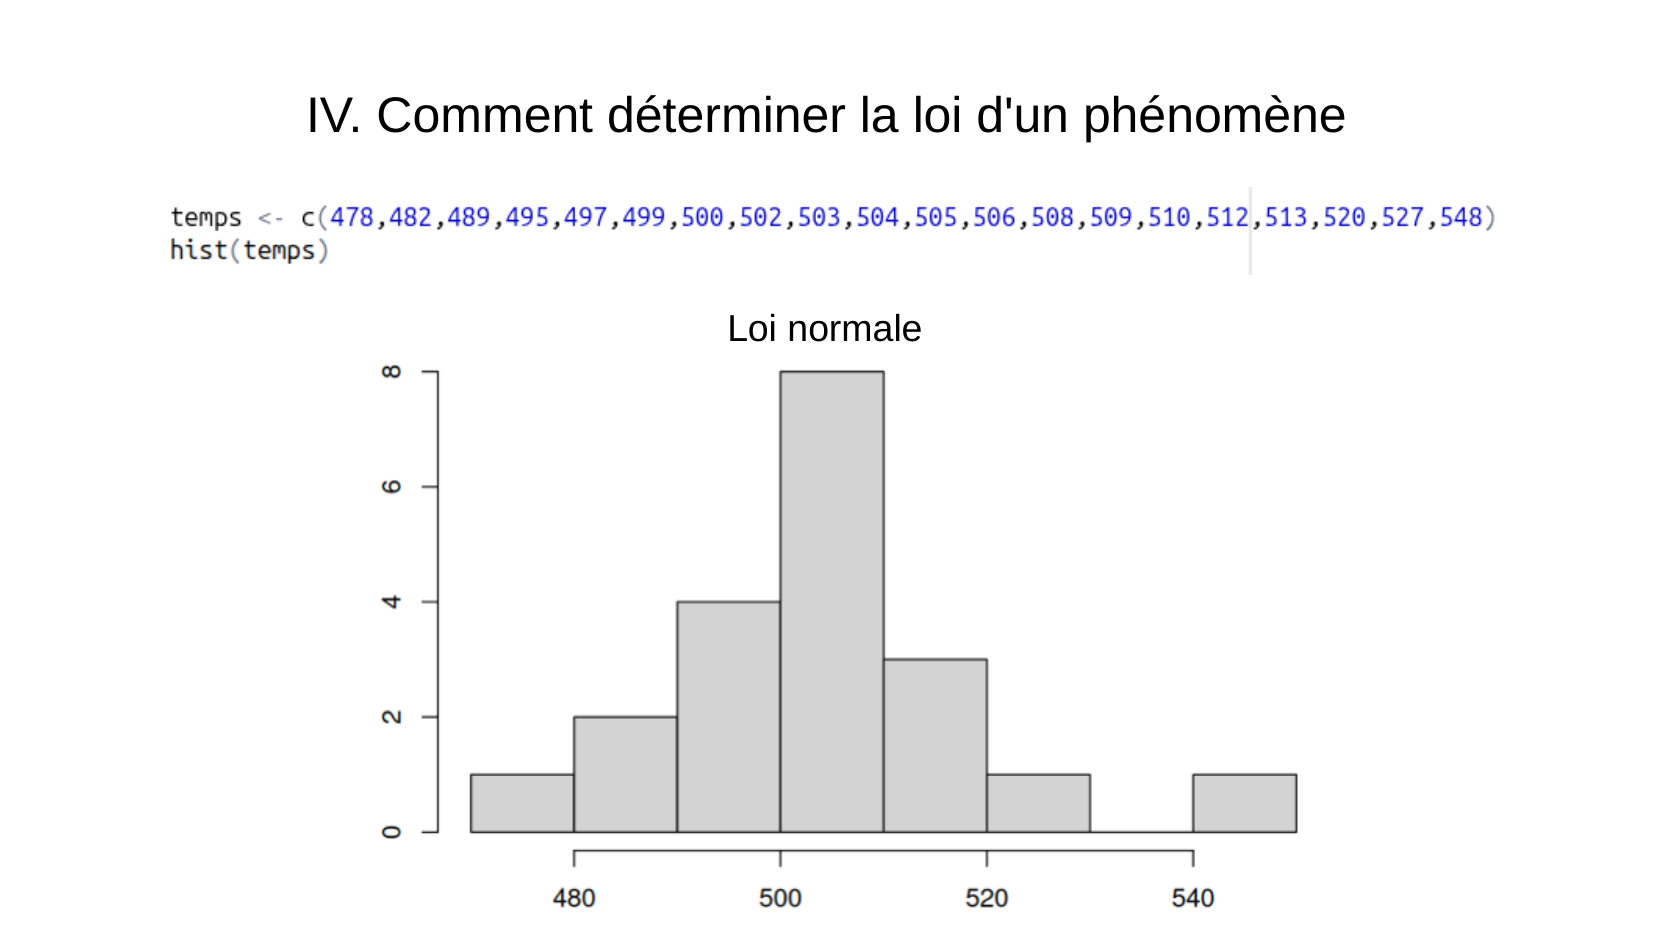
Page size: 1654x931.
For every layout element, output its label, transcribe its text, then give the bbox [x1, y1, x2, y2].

picture [375, 337, 1308, 914]
picture [156, 187, 1501, 275]
text_box Loi normale [712, 300, 938, 357]
title IV. Comment déterminer la loi d'un phénomène [82, 37, 1571, 193]
